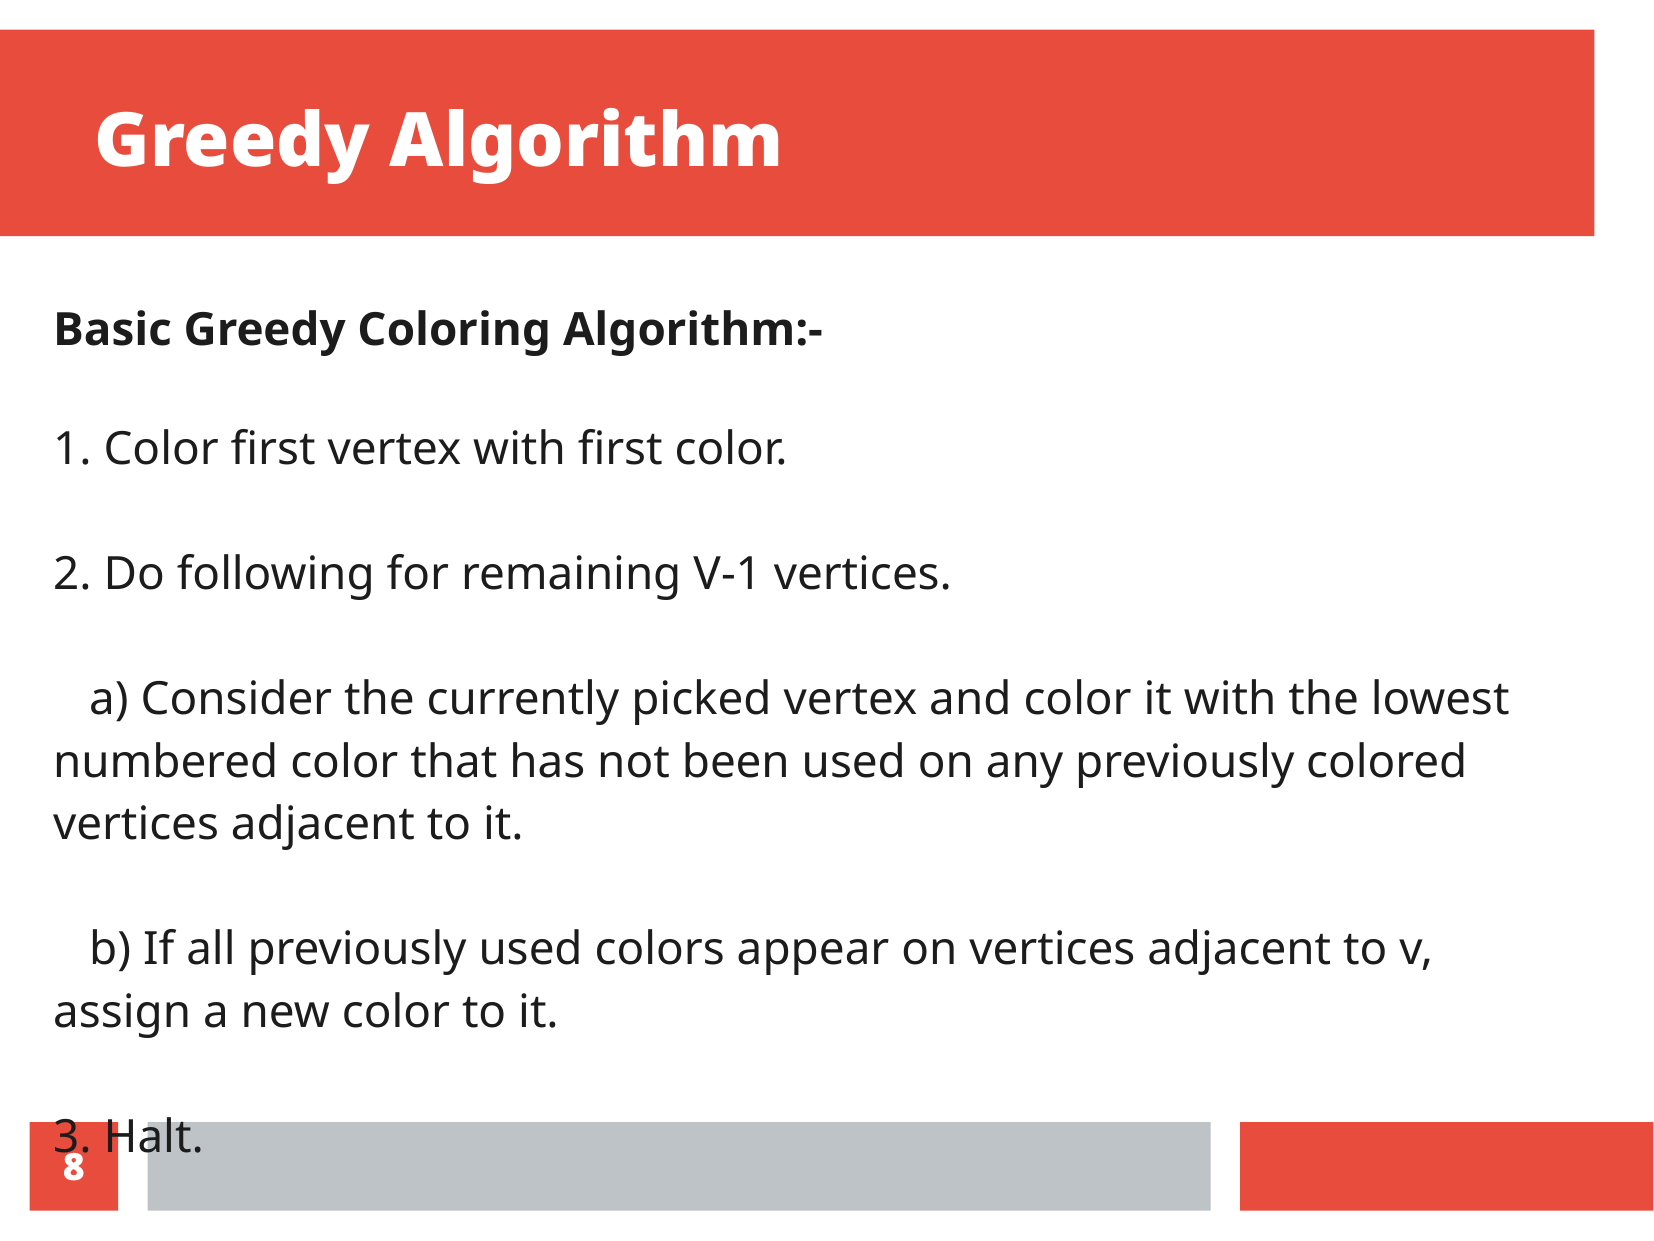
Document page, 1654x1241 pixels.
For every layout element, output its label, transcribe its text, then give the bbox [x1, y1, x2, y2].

subtitle Basic Greedy Coloring Algorithm:- 1. Color first vertex with first color. 2. Do following for remaining V-1 vertices. a) Consider the currently picked vertex and color it with the lowest numbered color that has not been used on any previously colored vertices adjacent to it. b) If all previously used colors appear on vertices adjacent to v, assign a new color to it. 3. Halt. [53, 296, 1560, 1106]
title Greedy Algorithm [94, 41, 1630, 189]
